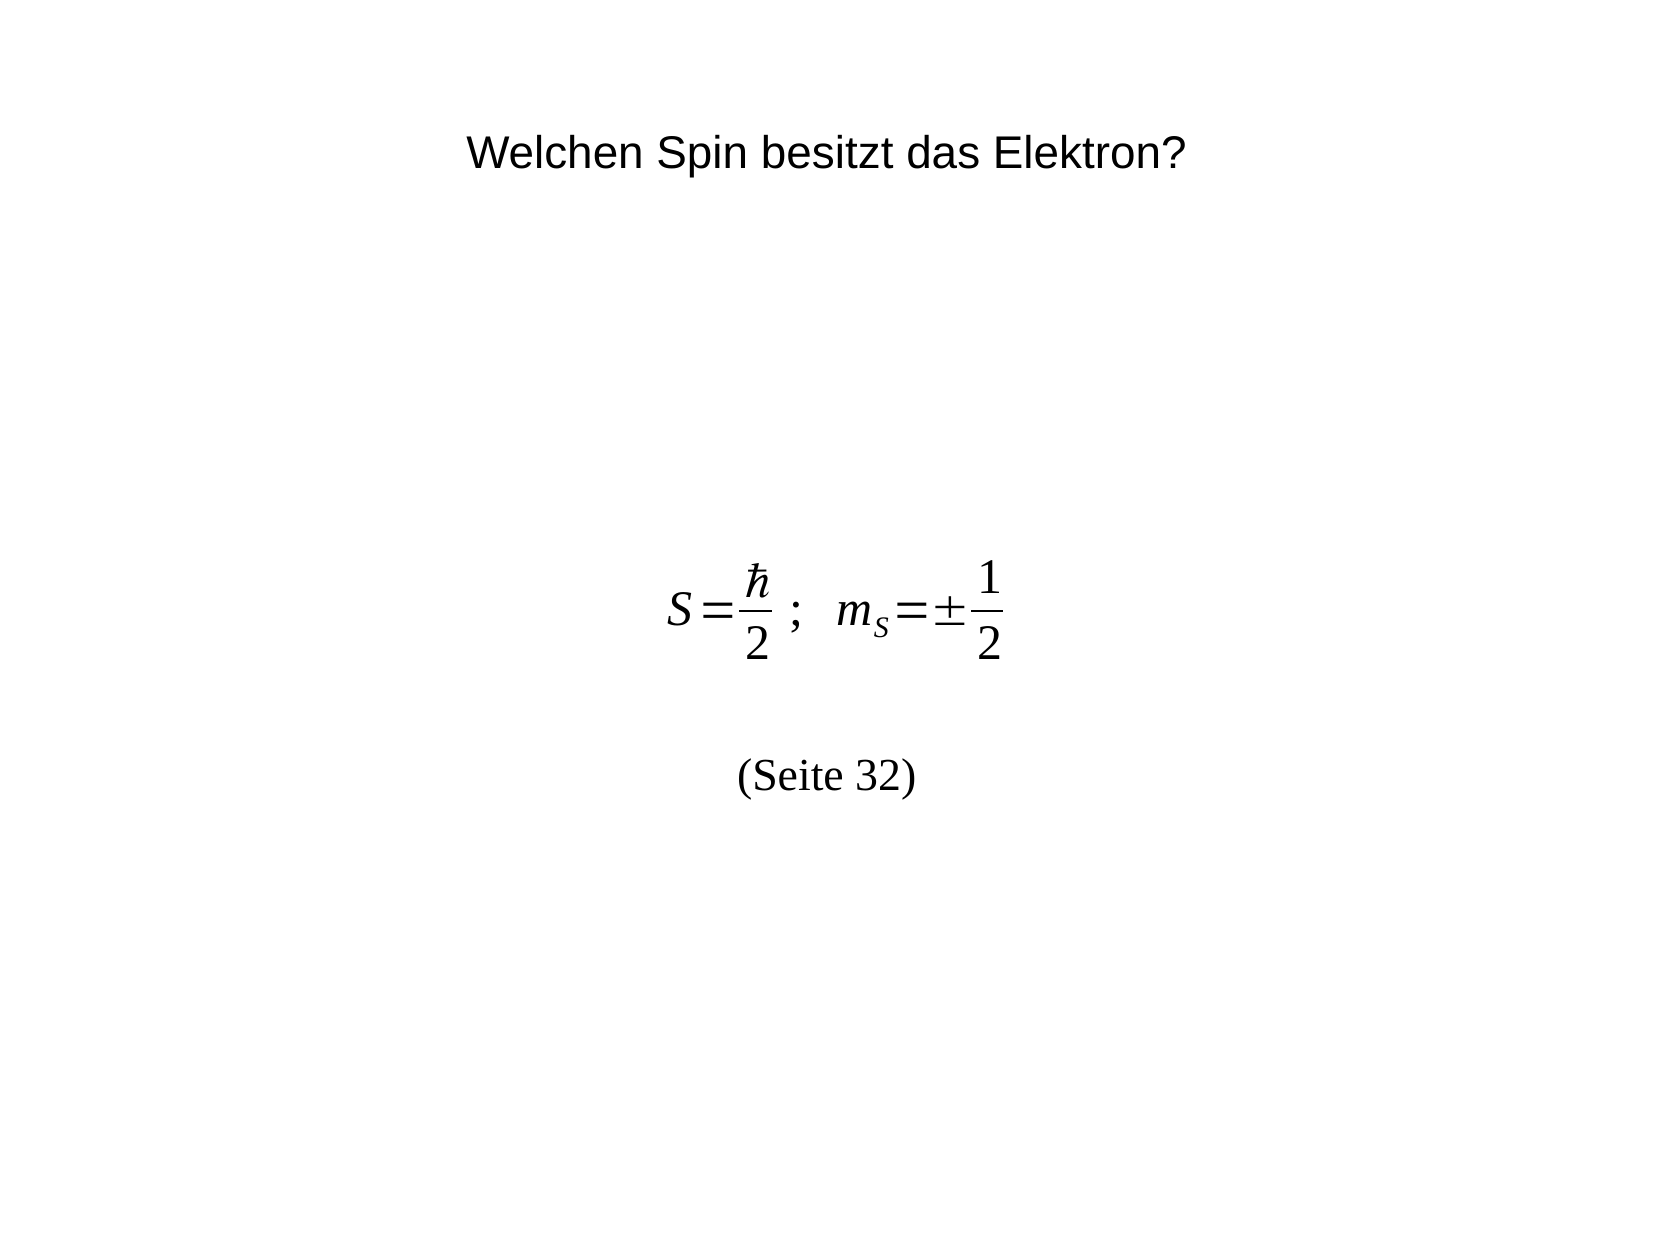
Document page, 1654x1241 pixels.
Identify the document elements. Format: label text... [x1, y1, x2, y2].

chart [651, 550, 1019, 672]
subtitle (Seite 32) [82, 290, 1571, 1109]
title Welchen Spin besitzt das Elektron? [82, 49, 1571, 257]
